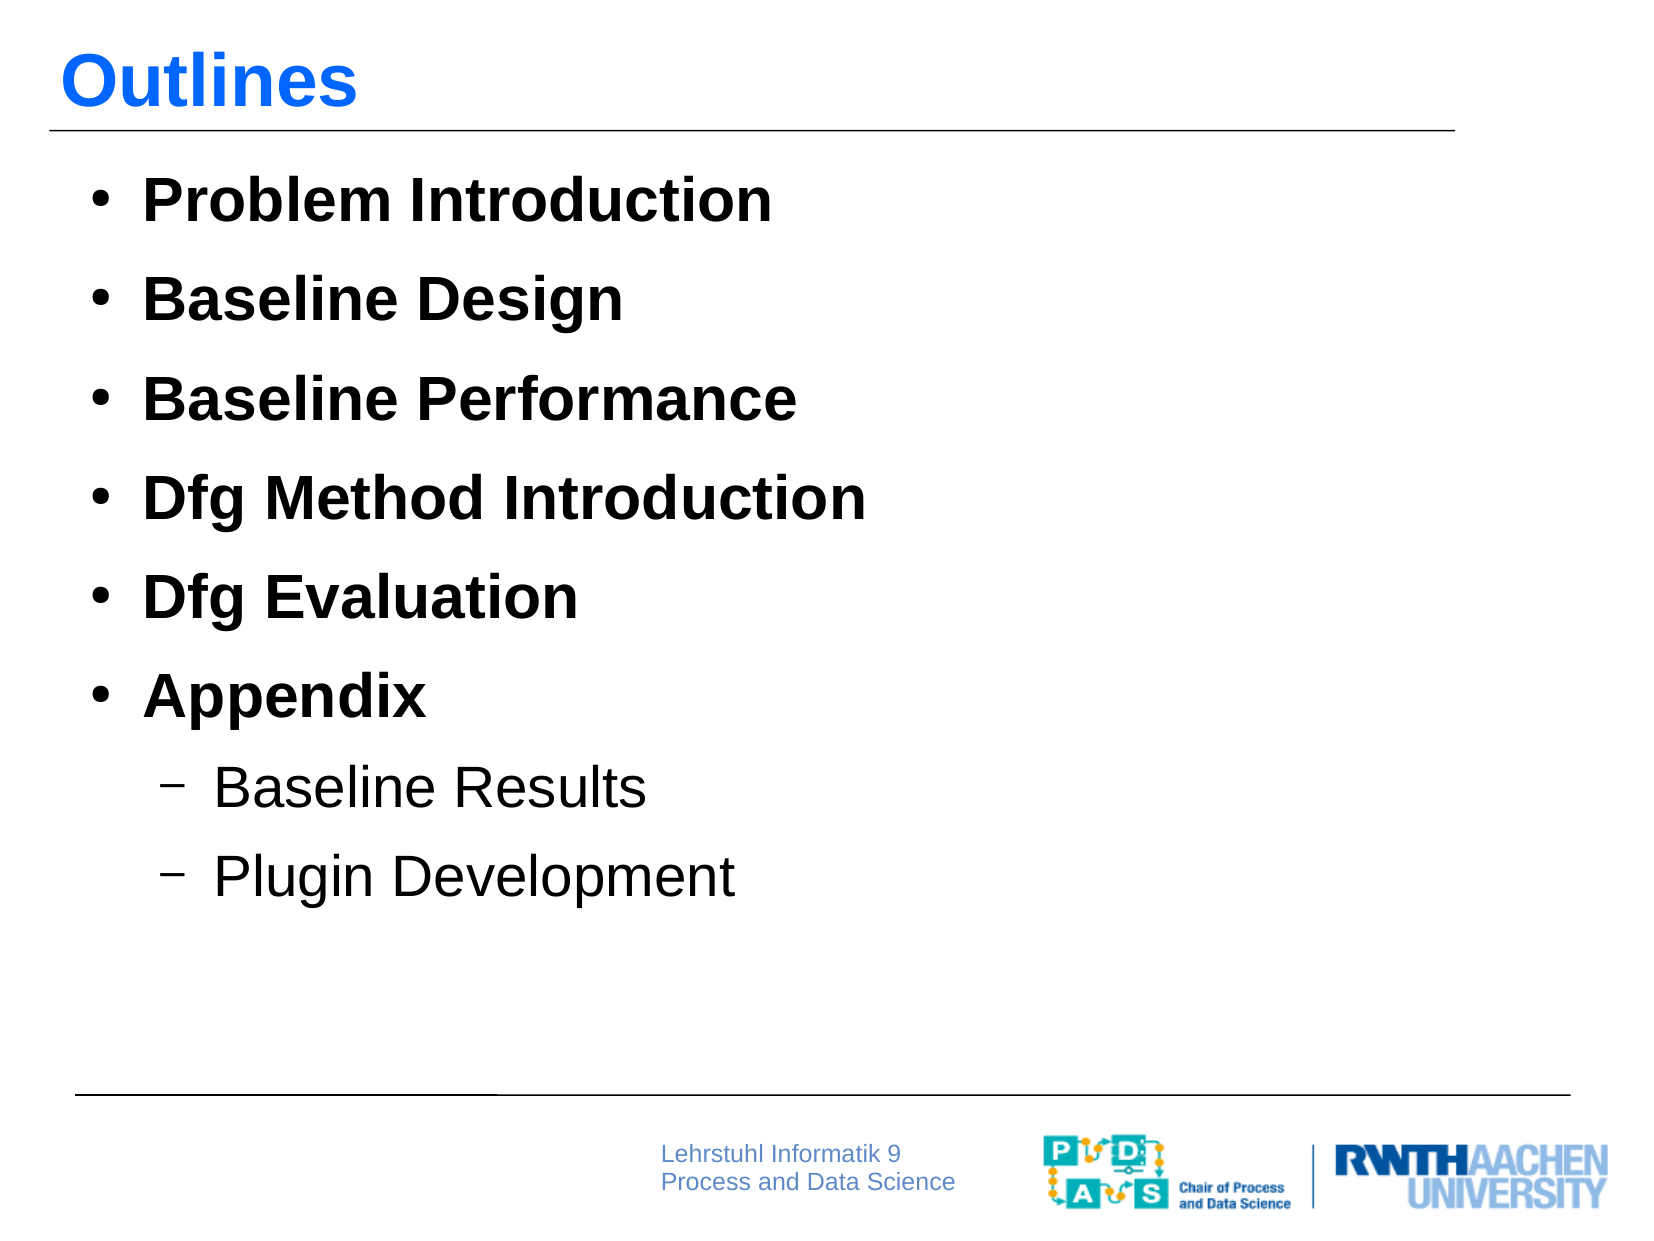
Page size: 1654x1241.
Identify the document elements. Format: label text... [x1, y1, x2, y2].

title Outlines [60, 30, 1549, 131]
list Problem Introduction Baseline Design Baseline Performance Dfg Method Introduction Dfg Evaluation Appendix Baseline Results Plugin Development [71, 165, 1561, 1021]
picture [1005, 1090, 1647, 1241]
